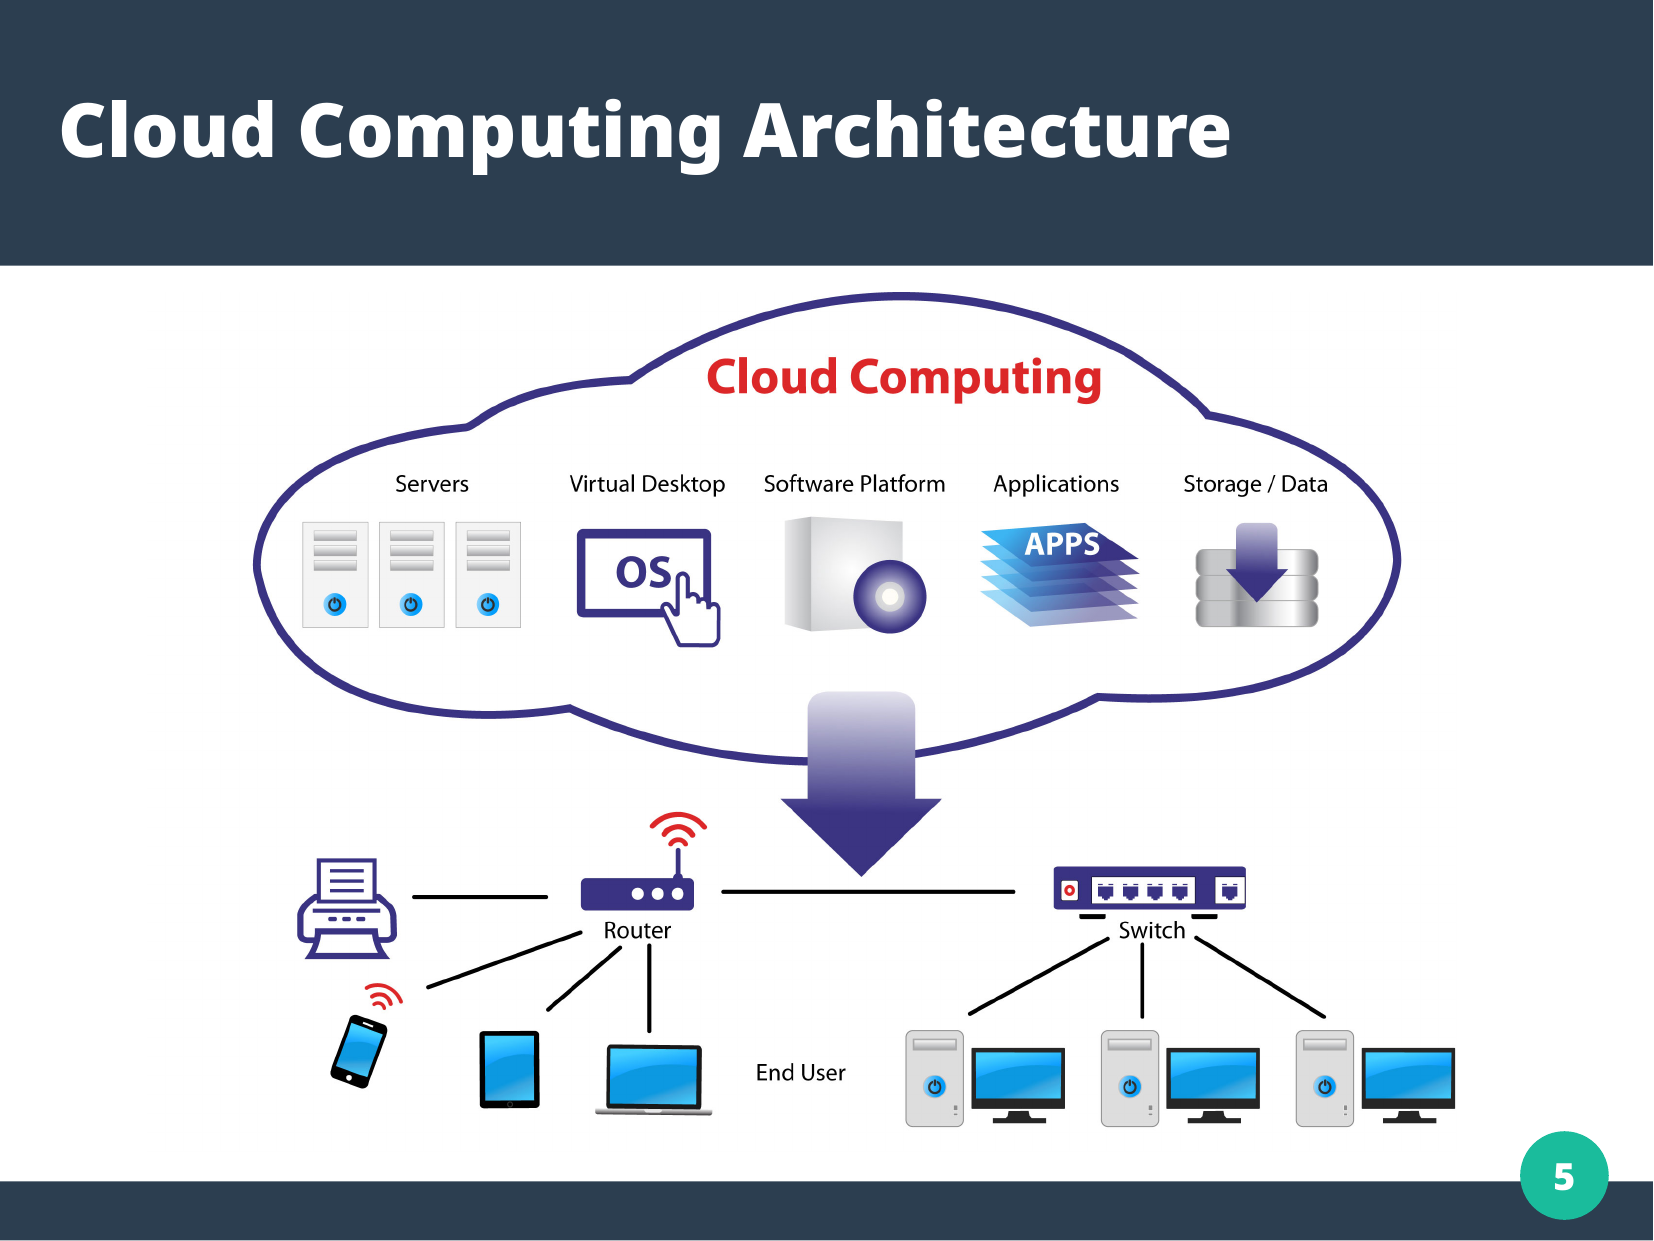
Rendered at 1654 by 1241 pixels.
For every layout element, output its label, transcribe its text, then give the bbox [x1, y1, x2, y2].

picture [147, 292, 1457, 1152]
title Cloud Computing Architecture [58, 49, 1594, 207]
